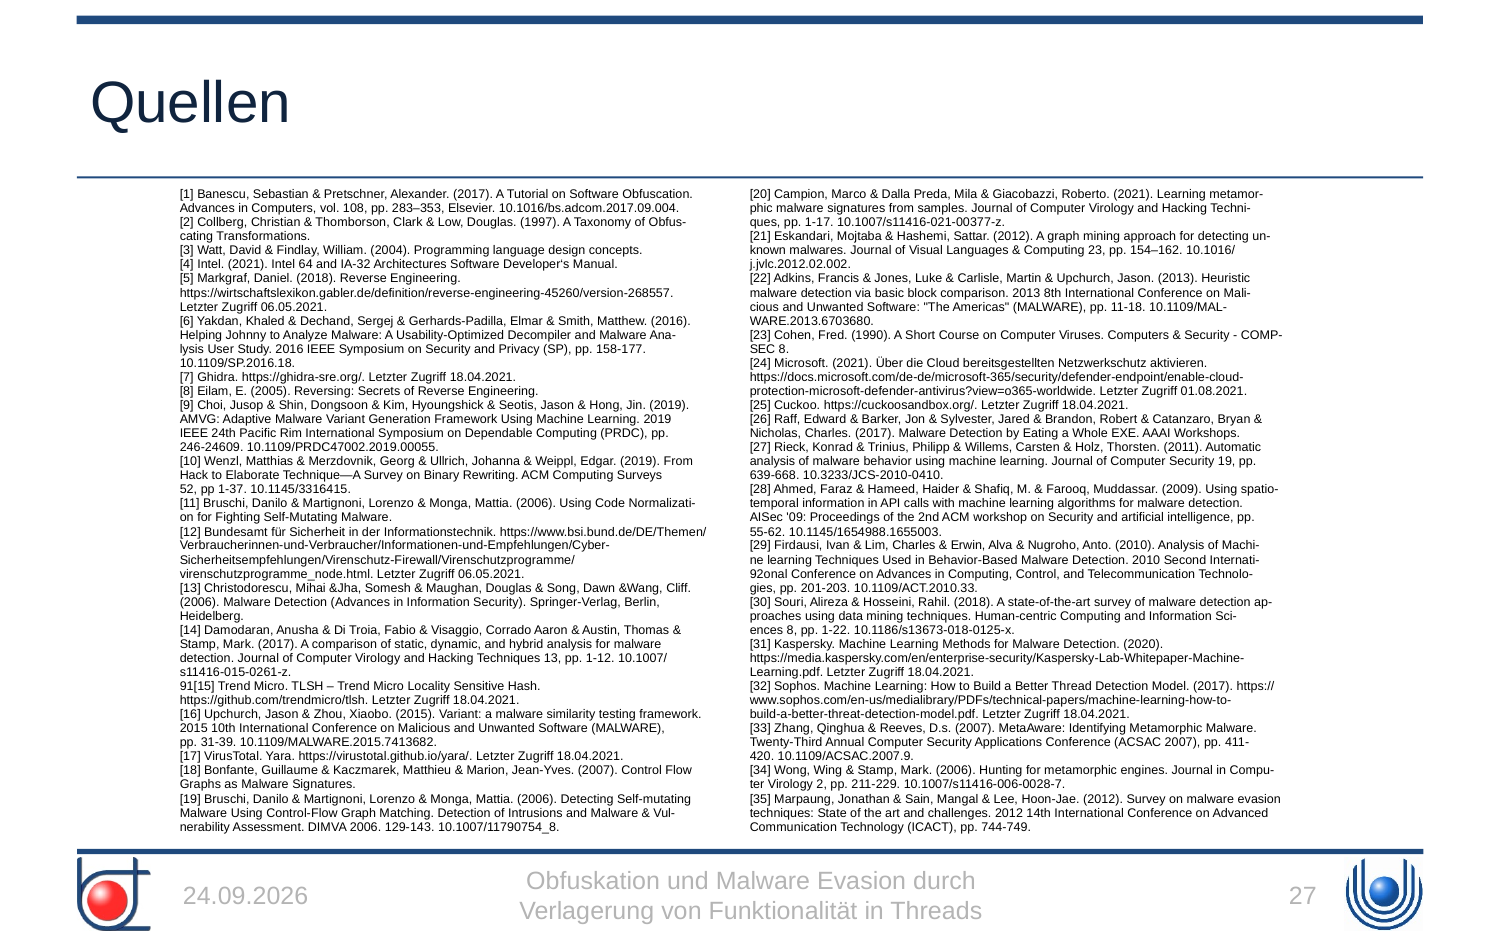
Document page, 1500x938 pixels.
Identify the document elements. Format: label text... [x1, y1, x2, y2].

title Quellen [75, 19, 1425, 178]
slide_number 30.08.2021 [183, 860, 454, 929]
picture [1344, 857, 1423, 931]
picture [76, 857, 151, 931]
text_box [20] Campion, Marco & Dalla Preda, Mila & Giacobazzi, Roberto. (2021). Learning metamor- phic malware signatures from samples. Journal of Computer Virology and Hacking Techni- ques, pp. 1-17. 10.1007/s11416-021-00377-z. [21] Eskandari, Mojtaba & Hashemi, Sattar. (2012). A graph mining approach for detecting un- known malwares. Journal of Visual Languages & Computing 23, pp. 154–162. 10.1016/ j.jvlc.2012.02.002. [22] Adkins, Francis & Jones, Luke & Carlisle, Martin & Upchurch, Jason. (2013). Heuristic malware detection via basic block comparison. 2013 8th International Conference on Mali- cious and Unwanted Software: "The Americas" (MALWARE), pp. 11-18. 10.1109/MAL- WARE.2013.6703680. [23] Cohen, Fred. (1990). A Short Course on Computer Viruses. Computers & Security - COMP- SEC 8. [24] Microsoft. (2021). Über die Cloud bereitsgestellten Netzwerkschutz aktivieren. https://docs.microsoft.com/de-de/microsoft-365/security/defender-endpoint/enable-cloud- protection-microsoft-defender-antivirus?view=o365-worldwide. Letzter Zugriff 01.08.2021. [25] Cuckoo. https://cuckoosandbox.org/. Letzter Zugriff 18.04.2021. [26] Raff, Edward & Barker, Jon & Sylvester, Jared & Brandon, Robert & Catanzaro, Bryan & Nicholas, Charles. (2017). Malware Detection by Eating a Whole EXE. AAAI Workshops. [27] Rieck, Konrad & Trinius, Philipp & Willems, Carsten & Holz, Thorsten. (2011). Automatic analysis of malware behavior using machine learning. Journal of Computer Security 19, pp. 639-668. 10.3233/JCS-2010-0410. [28] Ahmed, Faraz & Hameed, Haider & Shafiq, M. & Farooq, Muddassar. (2009). Using spatio- temporal information in API calls with machine learning algorithms for malware detection. AISec '09: Proceedings of the 2nd ACM workshop on Security and artificial intelligence, pp. 55-62. 10.1145/1654988.1655003. [29] Firdausi, Ivan & Lim, Charles & Erwin, Alva & Nugroho, Anto. (2010). Analysis of Machi- ne learning Techniques Used in Behavior-Based Malware Detection. 2010 Second Internati- 92onal Conference on Advances in Computing, Control, and Telecommunication Technolo- gies, pp. 201-203. 10.1109/ACT.2010.33. [30] Souri, Alireza & Hosseini, Rahil. (2018). A state-of-the-art survey of malware detection ap- proaches using data mining techniques. Human-centric Computing and Information Sci- ences 8, pp. 1-22. 10.1186/s13673-018-0125-x. [31] Kaspersky. Machine Learning Methods for Malware Detection. (2020). https://media.kaspersky.com/en/enterprise-security/Kaspersky-Lab-Whitepaper-Machine- Learning.pdf. Letzter Zugriff 18.04.2021. [32] Sophos. Machine Learning: How to Build a Better Thread Detection Model. (2017). https:// www.sophos.com/en-us/medialibrary/PDFs/technical-papers/machine-learning-how-to- build-a-better-threat-detection-model.pdf. Letzter Zugriff 18.04.2021. [33] Zhang, Qinghua & Reeves, D.s. (2007). MetaAware: Identifying Metamorphic Malware. Twenty-Third Annual Computer Security Applications Conference (ACSAC 2007), pp. 411- 420. 10.1109/ACSAC.2007.9. [34] Wong, Wing & Stamp, Mark. (2006). Hunting for metamorphic engines. Journal in Compu- ter Virology 2, pp. 211-229. 10.1007/s11416-006-0028-7. [35] Marpaung, Jonathan & Sain, Mangal & Lee, Hoon-Jae. (2012). Survey on malware evasion techniques: State of the art and challenges. 2012 14th International Conference on Advanced Communication Technology (ICACT), pp. 744-749. [735, 180, 1306, 842]
text_box [1] Banescu, Sebastian & Pretschner, Alexander. (2017). A Tutorial on Software Obfuscation. Advances in Computers, vol. 108, pp. 283–353, Elsevier. 10.1016/bs.adcom.2017.09.004. [2] Collberg, Christian & Thomborson, Clark & Low, Douglas. (1997). A Taxonomy of Obfus- cating Transformations. [3] Watt, David & Findlay, William. (2004). Programming language design concepts. [4] Intel. (2021). Intel 64 and IA-32 Architectures Software Developer‘s Manual. [5] Markgraf, Daniel. (2018). Reverse Engineering. https://wirtschaftslexikon.gabler.de/definition/reverse-engineering-45260/version-268557. Letzter Zugriff 06.05.2021. [6] Yakdan, Khaled & Dechand, Sergej & Gerhards-Padilla, Elmar & Smith, Matthew. (2016). Helping Johnny to Analyze Malware: A Usability-Optimized Decompiler and Malware Ana- lysis User Study. 2016 IEEE Symposium on Security and Privacy (SP), pp. 158-177. 10.1109/SP.2016.18. [7] Ghidra. https://ghidra-sre.org/. Letzter Zugriff 18.04.2021. [8] Eilam, E. (2005). Reversing: Secrets of Reverse Engineering. [9] Choi, Jusop & Shin, Dongsoon & Kim, Hyoungshick & Seotis, Jason & Hong, Jin. (2019). AMVG: Adaptive Malware Variant Generation Framework Using Machine Learning. 2019 IEEE 24th Pacific Rim International Symposium on Dependable Computing (PRDC), pp. 246-24609. 10.1109/PRDC47002.2019.00055. [10] Wenzl, Matthias & Merzdovnik, Georg & Ullrich, Johanna & Weippl, Edgar. (2019). From Hack to Elaborate Technique—A Survey on Binary Rewriting. ACM Computing Surveys 52, pp 1-37. 10.1145/3316415. [11] Bruschi, Danilo & Martignoni, Lorenzo & Monga, Mattia. (2006). Using Code Normalizati- on for Fighting Self-Mutating Malware. [12] Bundesamt für Sicherheit in der Informationstechnik. https://www.bsi.bund.de/DE/Themen/ Verbraucherinnen-und-Verbraucher/Informationen-und-Empfehlungen/Cyber- Sicherheitsempfehlungen/Virenschutz-Firewall/Virenschutzprogramme/ virenschutzprogramme_node.html. Letzter Zugriff 06.05.2021. [13] Christodorescu, Mihai &Jha, Somesh & Maughan, Douglas & Song, Dawn &Wang, Cliff. (2006). Malware Detection (Advances in Information Security). Springer-Verlag, Berlin, Heidelberg. [14] Damodaran, Anusha & Di Troia, Fabio & Visaggio, Corrado Aaron & Austin, Thomas & Stamp, Mark. (2017). A comparison of static, dynamic, and hybrid analysis for malware detection. Journal of Computer Virology and Hacking Techniques 13, pp. 1-12. 10.1007/ s11416-015-0261-z. 91[15] Trend Micro. TLSH – Trend Micro Locality Sensitive Hash. https://github.com/trendmicro/tlsh. Letzter Zugriff 18.04.2021. [16] Upchurch, Jason & Zhou, Xiaobo. (2015). Variant: a malware similarity testing framework. 2015 10th International Conference on Malicious and Unwanted Software (MALWARE), pp. 31-39. 10.1109/MALWARE.2015.7413682. [17] VirusTotal. Yara. https://virustotal.github.io/yara/. Letzter Zugriff 18.04.2021. [18] Bonfante, Guillaume & Kaczmarek, Matthieu & Marion, Jean-Yves. (2007). Control Flow Graphs as Malware Signatures. [19] Bruschi, Danilo & Martignoni, Lorenzo & Monga, Mattia. (2006). Detecting Self-mutating Malware Using Control-Flow Graph Matching. Detection of Intrusions and Malware & Vul- nerability Assessment. DIMVA 2006. 129-143. 10.1007/11790754_8. [165, 180, 735, 842]
footer Obfuskation und Malware Evasion durch Verlagerung von Funktionalität in Threads [456, 860, 1047, 929]
slide_number <number> [1047, 860, 1317, 929]
